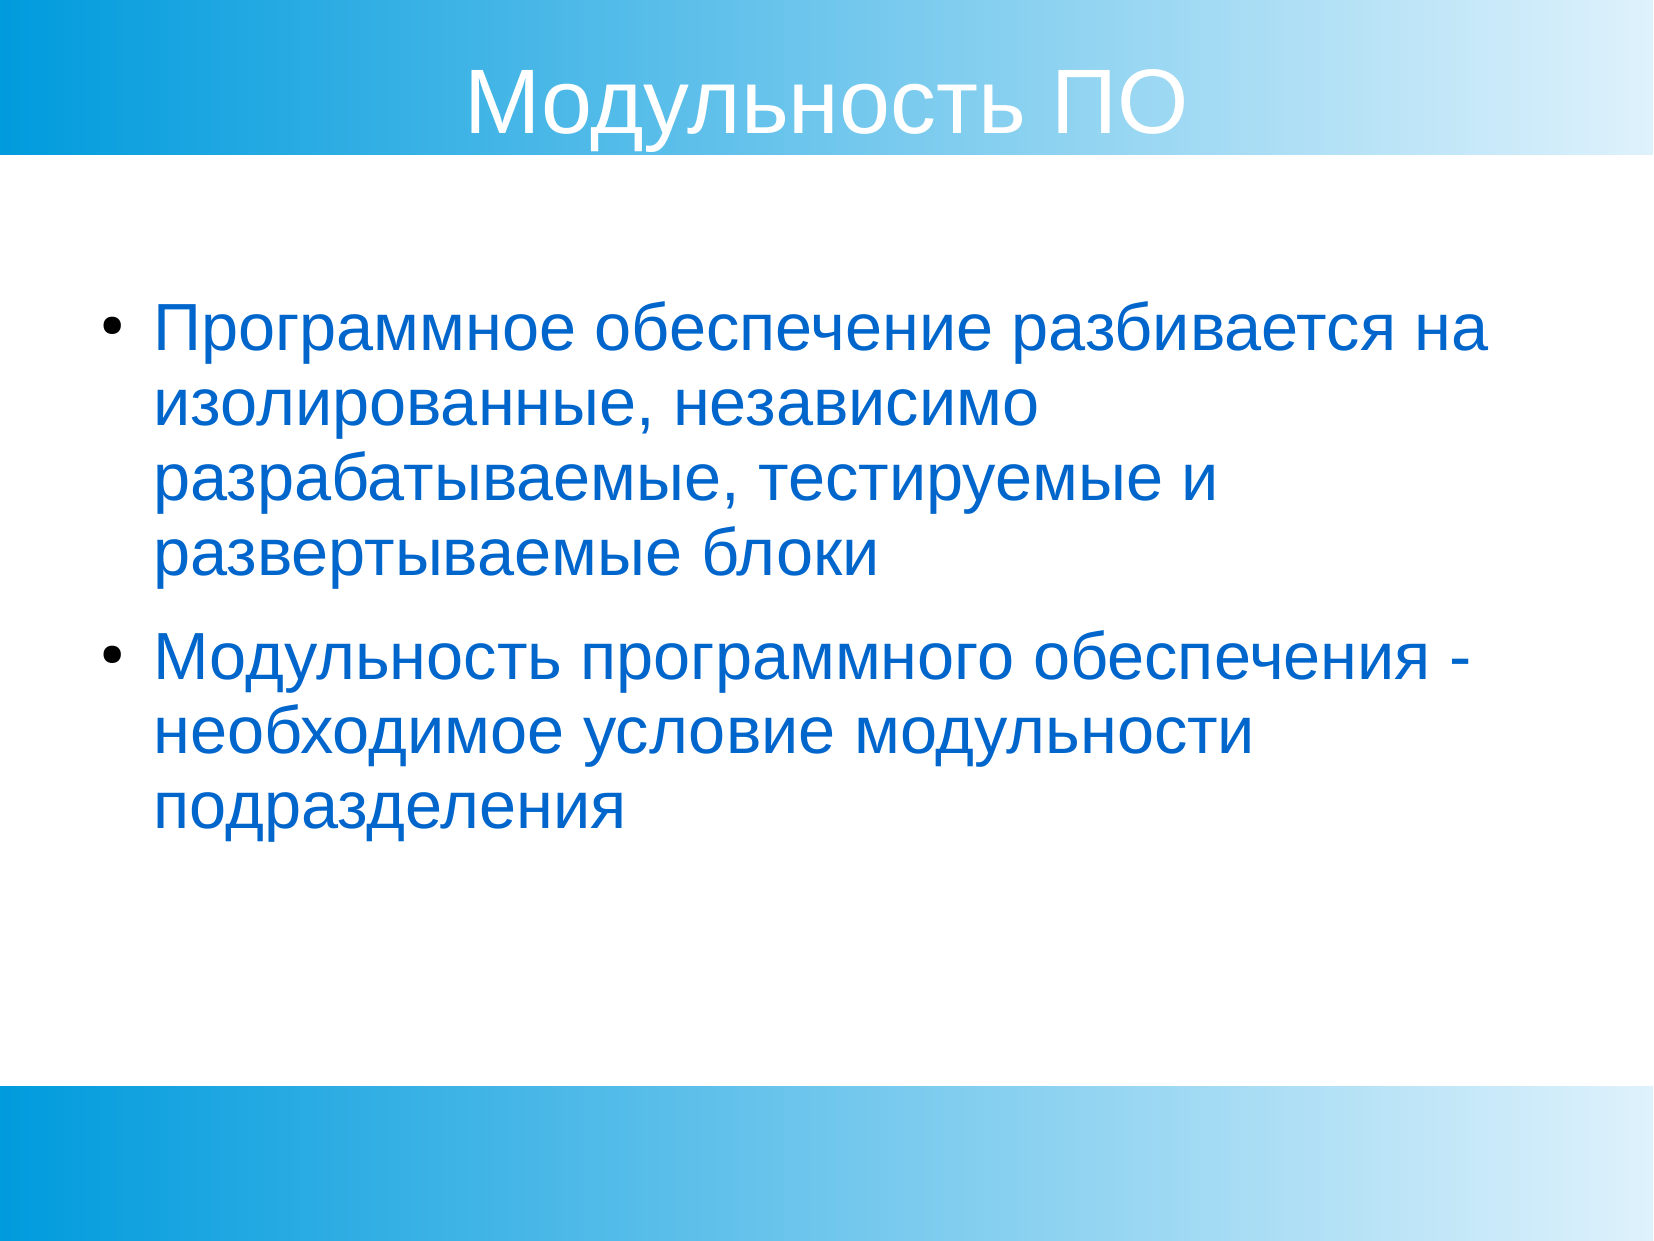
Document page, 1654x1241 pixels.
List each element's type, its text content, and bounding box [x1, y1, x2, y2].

title Модульность ПО [82, 49, 1571, 155]
list Программное обеспечение разбивается на изолированные, независимо разрабатываемые, тестируемые и развертываемые блоки Модульность программного обеспечения - необходимое условие модульности подразделения [82, 290, 1571, 1010]
